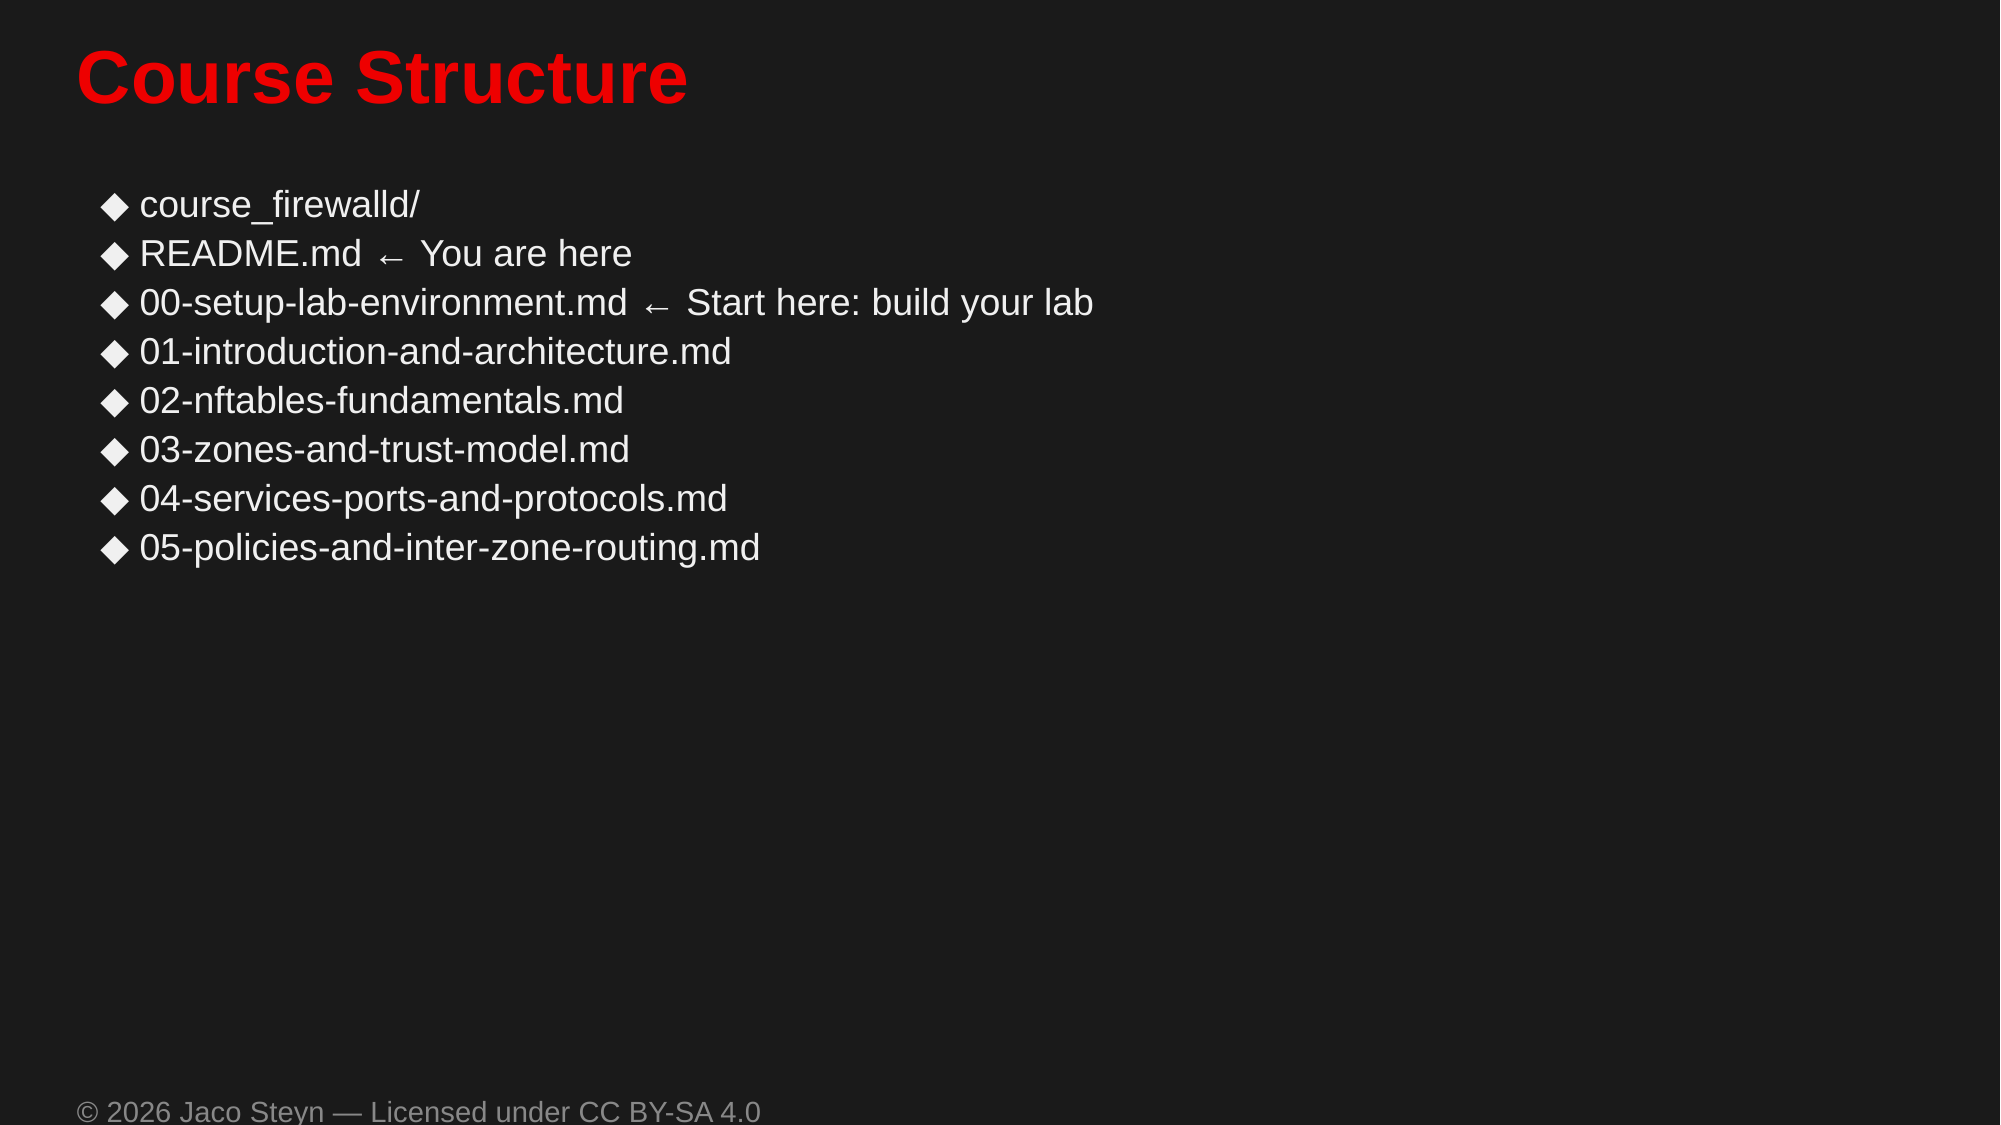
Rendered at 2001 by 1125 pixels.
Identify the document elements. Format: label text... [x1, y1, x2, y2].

text_box © 2026 Jaco Steyn — Licensed under CC BY-SA 4.0 [59, 1083, 1942, 1120]
text_box ◆ course_firewalld/ ◆ README.md ← You are here ◆ 00-setup-lab-environment.md ← Start here: build your lab ◆ 01-introduction-and-architecture.md ◆ 02-nftables-fundamentals.md ◆ 03-zones-and-trust-model.md ◆ 04-services-ports-and-protocols.md ◆ 05-policies-and-inter-zone-routing.md [59, 171, 1942, 1083]
text_box Course Structure [59, 23, 1942, 154]
